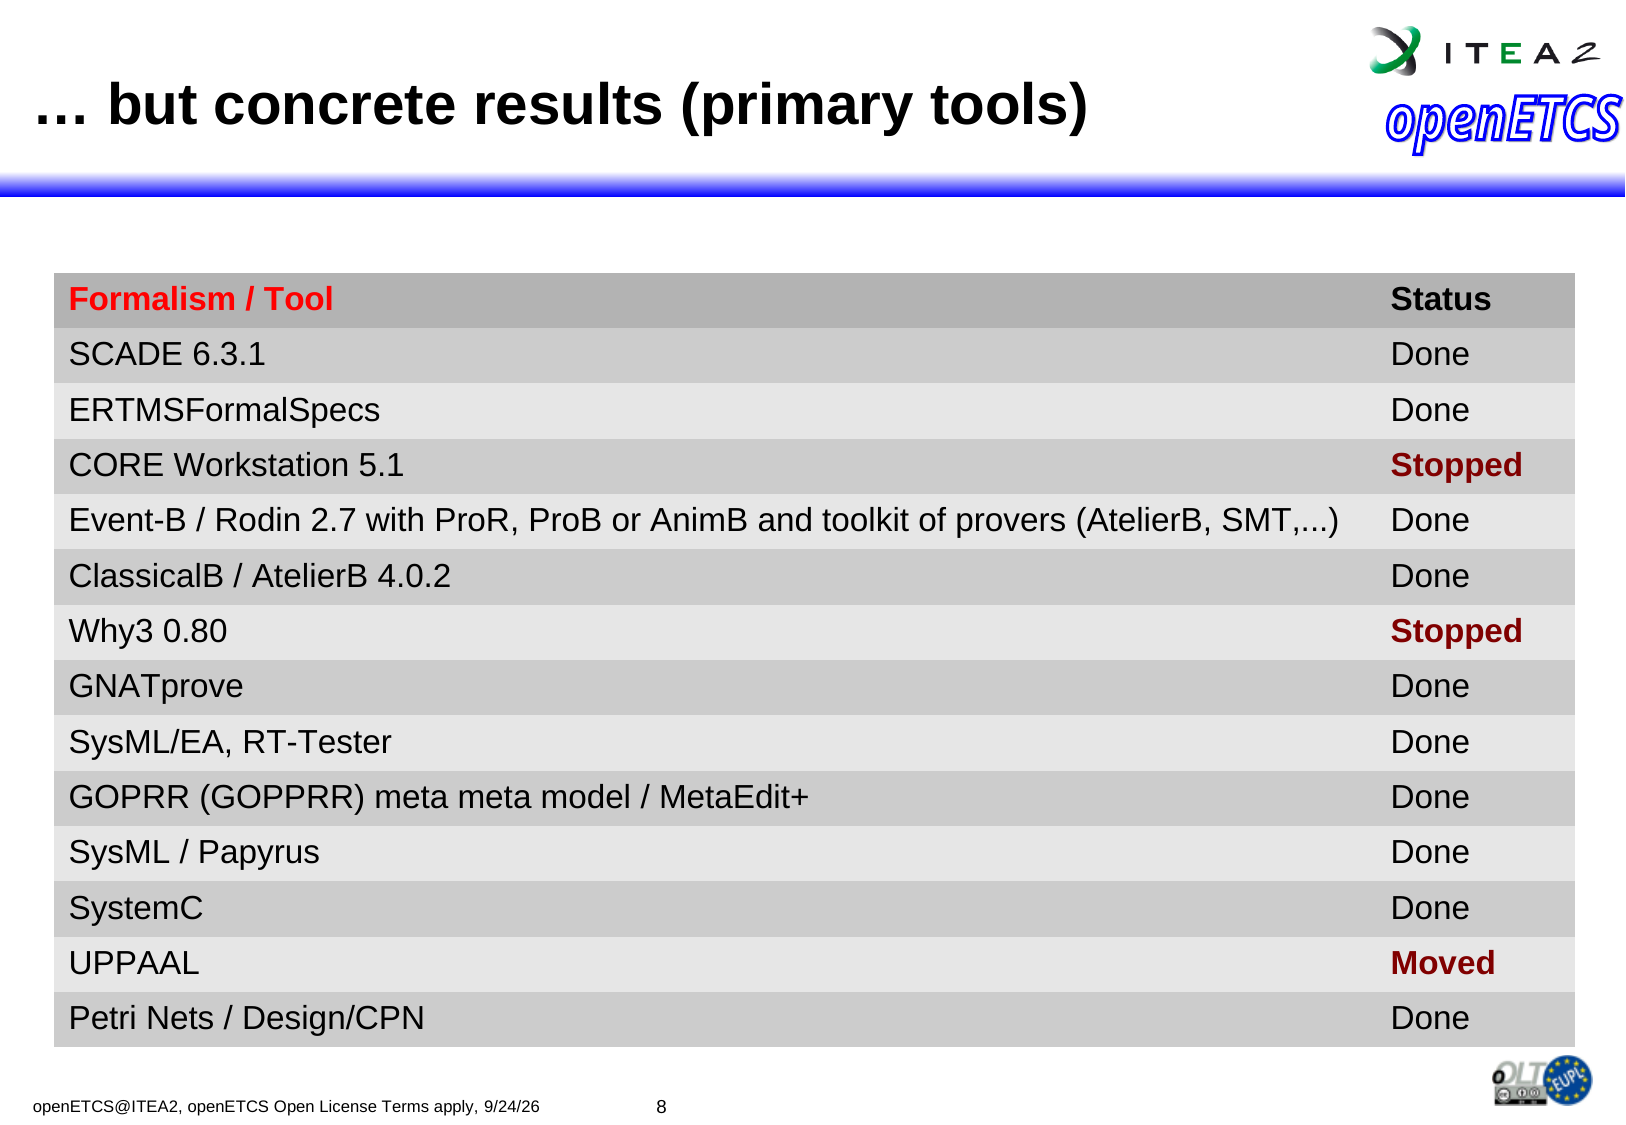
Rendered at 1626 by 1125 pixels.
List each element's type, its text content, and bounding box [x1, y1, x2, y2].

table_cell Done [1376, 549, 1575, 605]
picture [1492, 1055, 1593, 1106]
title … but concrete results (primary tools) [32, 66, 1356, 173]
table_cell SCADE 6.3.1 [54, 328, 1376, 383]
table_cell ERTMSFormalSpecs [54, 383, 1376, 439]
table_cell Moved [1376, 937, 1575, 992]
table_cell SystemC [54, 881, 1376, 937]
table_cell Done [1376, 328, 1575, 383]
table_cell Stopped [1376, 605, 1575, 660]
table_cell GNATprove [54, 660, 1376, 715]
table_cell Done [1376, 494, 1575, 549]
table_cell Done [1376, 881, 1575, 937]
table_cell SysML / Papyrus [54, 826, 1376, 881]
table_cell ClassicalB / AtelierB 4.0.2 [54, 549, 1376, 605]
table_cell Done [1376, 992, 1575, 1047]
table_header Status [1376, 273, 1575, 328]
table_header Formalism / Tool [54, 273, 1376, 328]
table_cell Done [1376, 771, 1575, 826]
table_cell CORE Workstation 5.1 [54, 439, 1376, 494]
table_cell Event-B / Rodin 2.7 with ProR, ProB or AnimB and toolkit of provers (AtelierB, SMT,...) [54, 494, 1376, 549]
table_cell UPPAAL [54, 937, 1376, 992]
table_cell Done [1376, 660, 1575, 715]
table_cell GOPRR (GOPPRR) meta meta model / MetaEdit+ [54, 771, 1376, 826]
table_cell SysML/EA, RT-Tester [54, 715, 1376, 771]
table_cell Why3 0.80 [54, 605, 1376, 660]
table_cell Done [1376, 383, 1575, 439]
table_cell Done [1376, 826, 1575, 881]
table_cell Done [1376, 715, 1575, 771]
picture [1348, 26, 1626, 76]
table_cell Petri Nets / Design/CPN [54, 992, 1376, 1047]
table_cell Stopped [1376, 439, 1575, 494]
